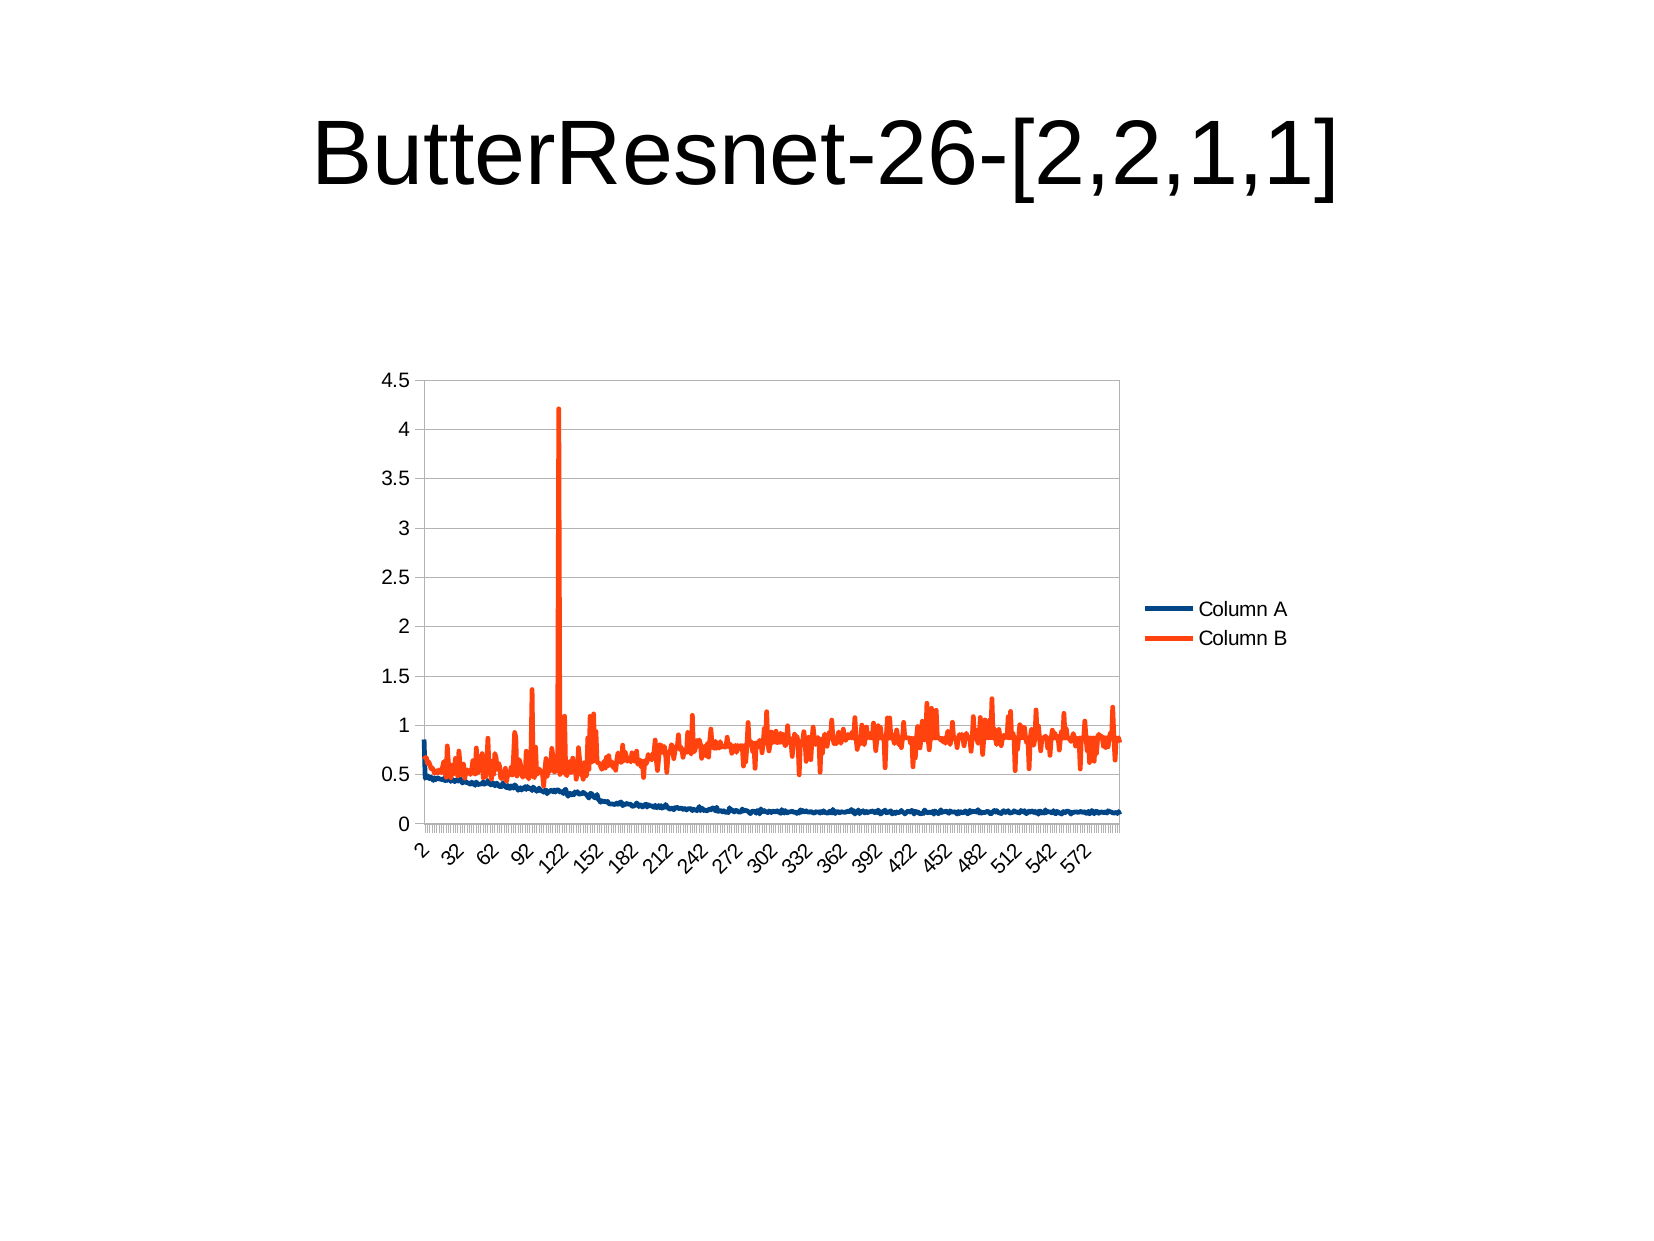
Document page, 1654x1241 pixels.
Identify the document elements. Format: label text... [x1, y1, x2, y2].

chart [362, 357, 1308, 890]
title ButterResnet-26-[2,2,1,1] [82, 49, 1571, 257]
